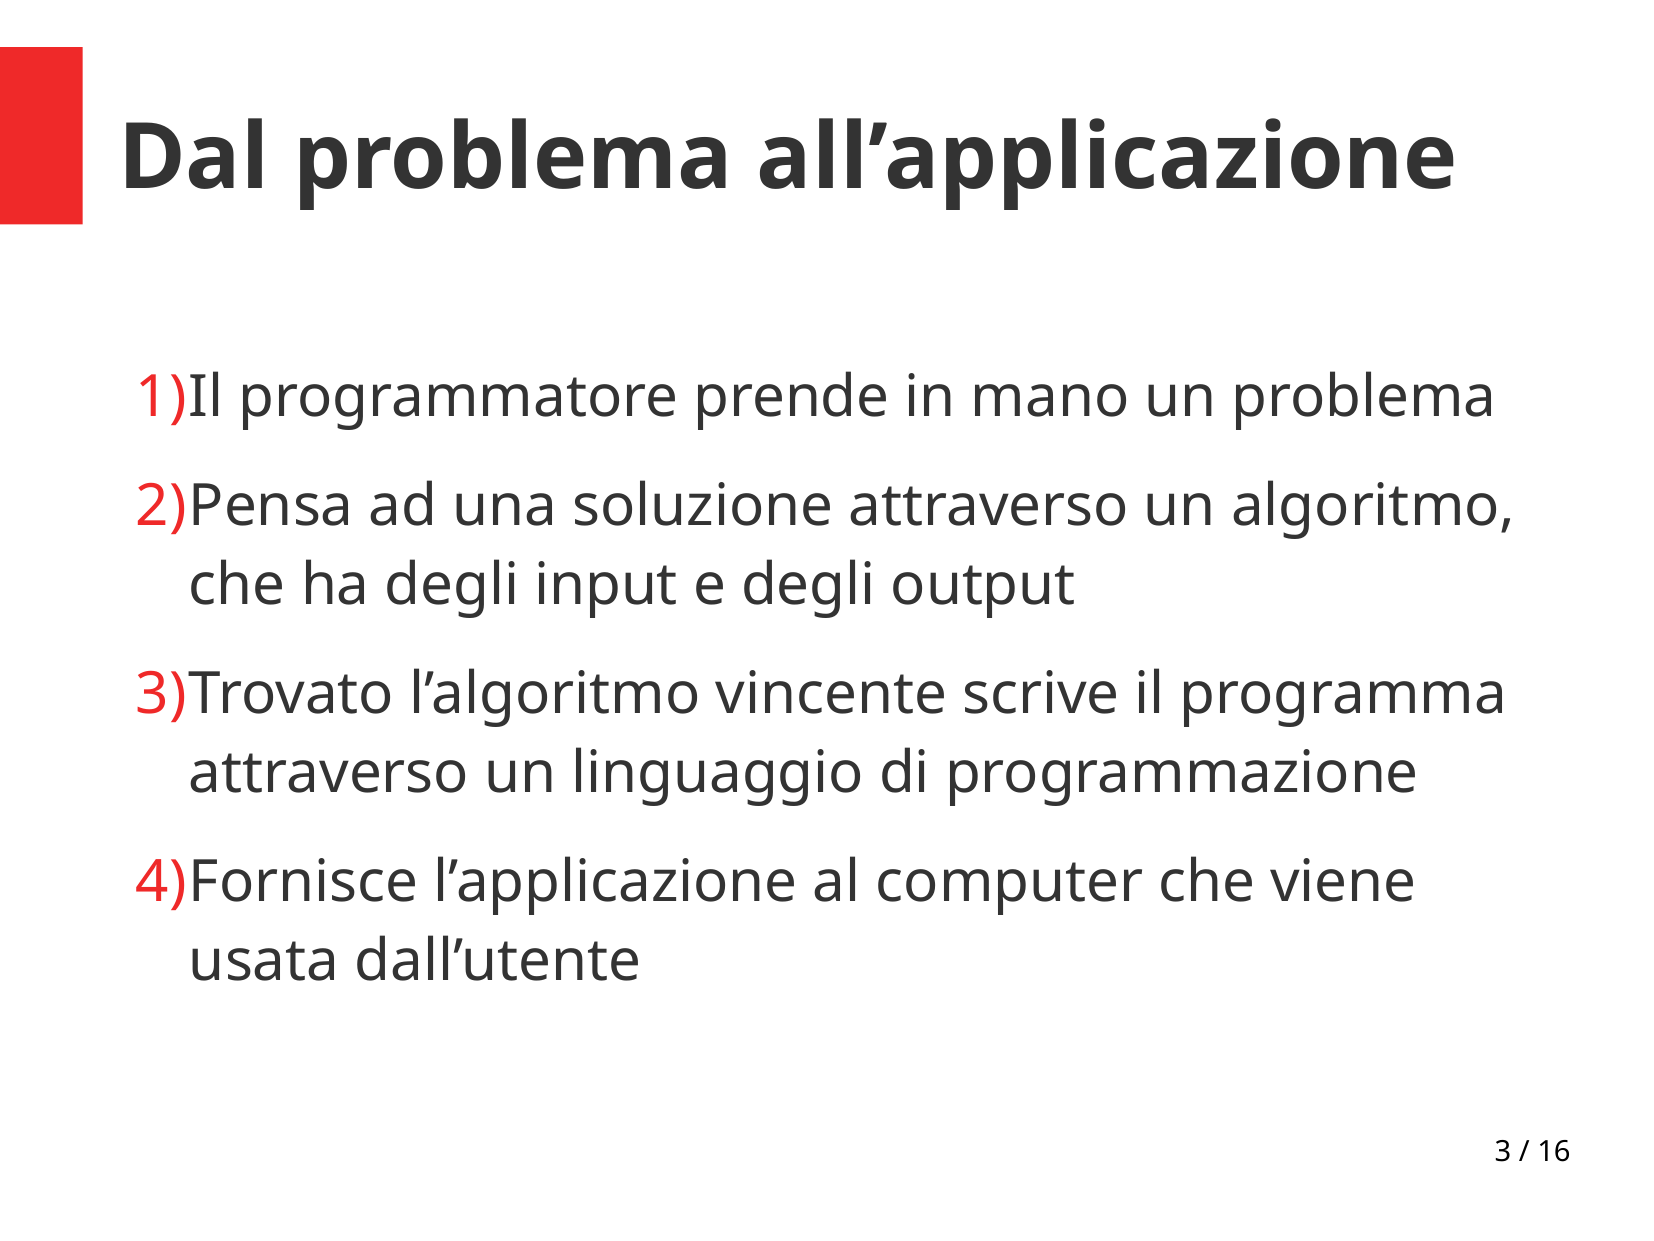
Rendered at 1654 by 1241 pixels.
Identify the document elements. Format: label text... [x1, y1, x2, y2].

list Il programmatore prende in mano un problema Pensa ad una soluzione attraverso un algoritmo, che ha degli input e degli output Trovato l’algoritmo vincente scrive il programma attraverso un linguaggio di programmazione Fornisce l’applicazione al computer che viene usata dall’utente [118, 354, 1536, 1074]
title Dal problema all’applicazione [118, 45, 1571, 260]
